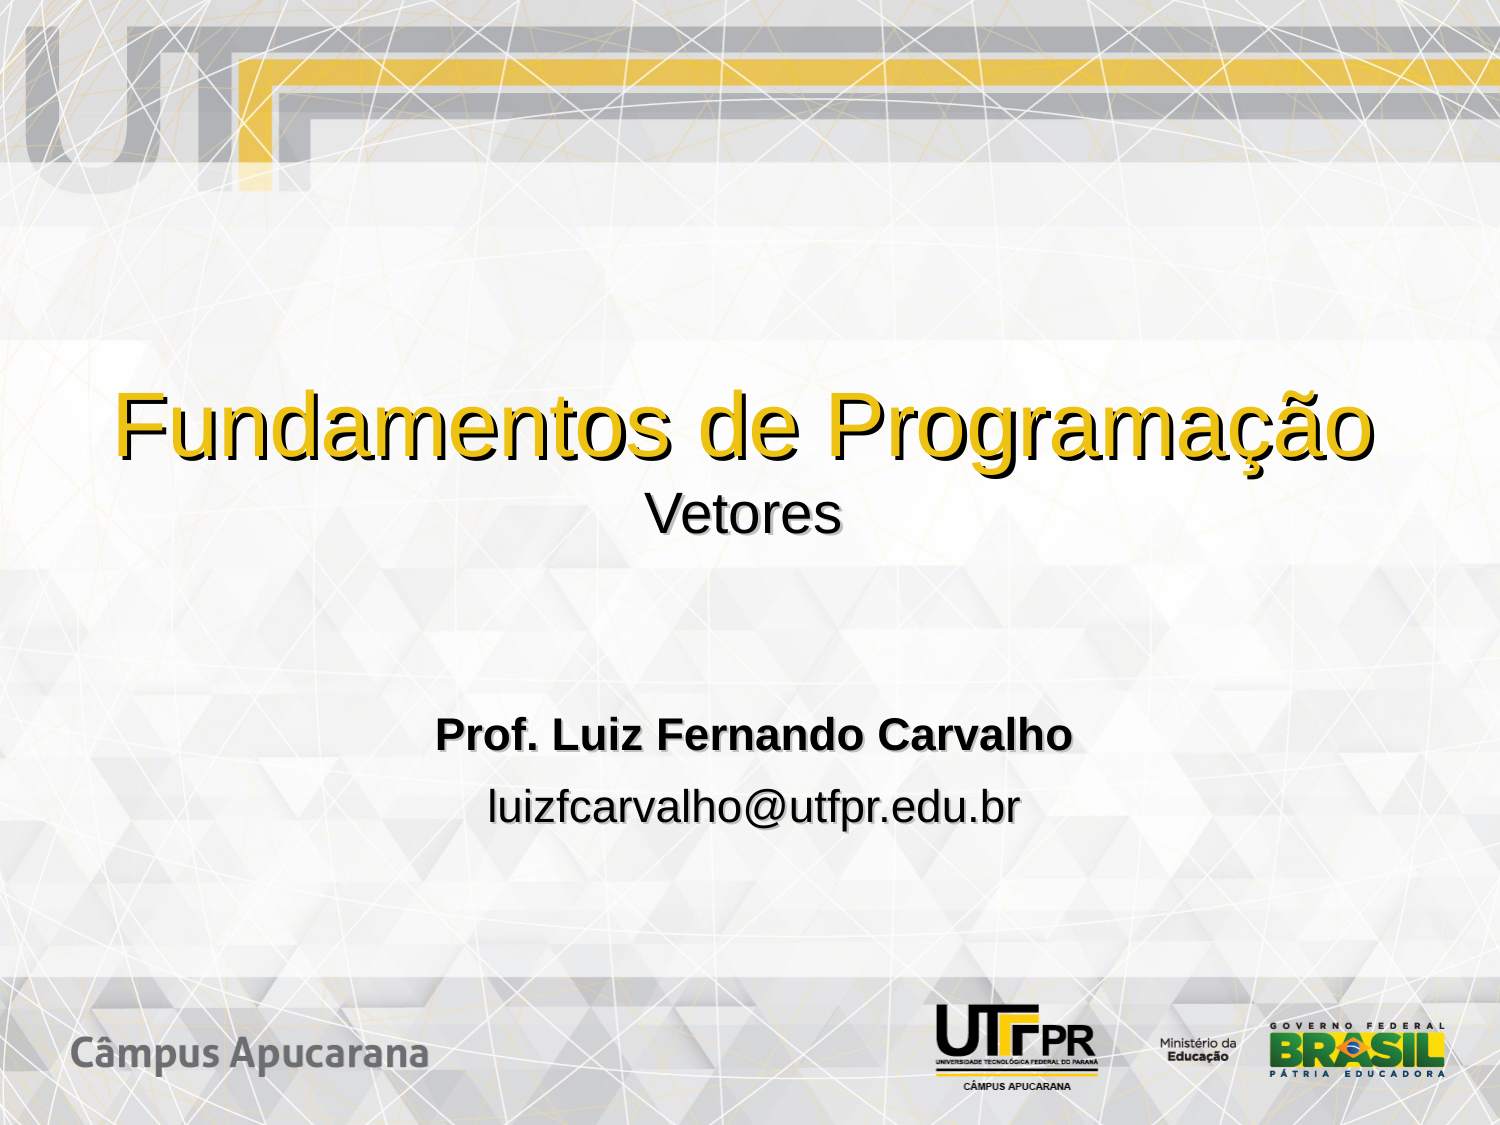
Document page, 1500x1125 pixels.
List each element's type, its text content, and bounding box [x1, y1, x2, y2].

picture [0, 0, 1500, 1125]
subtitle Prof. Luiz Fernando Carvalho luizfcarvalho@utfpr.edu.br [79, 696, 1430, 1040]
title Fundamentos de Programação Vetores [11, 342, 1476, 567]
